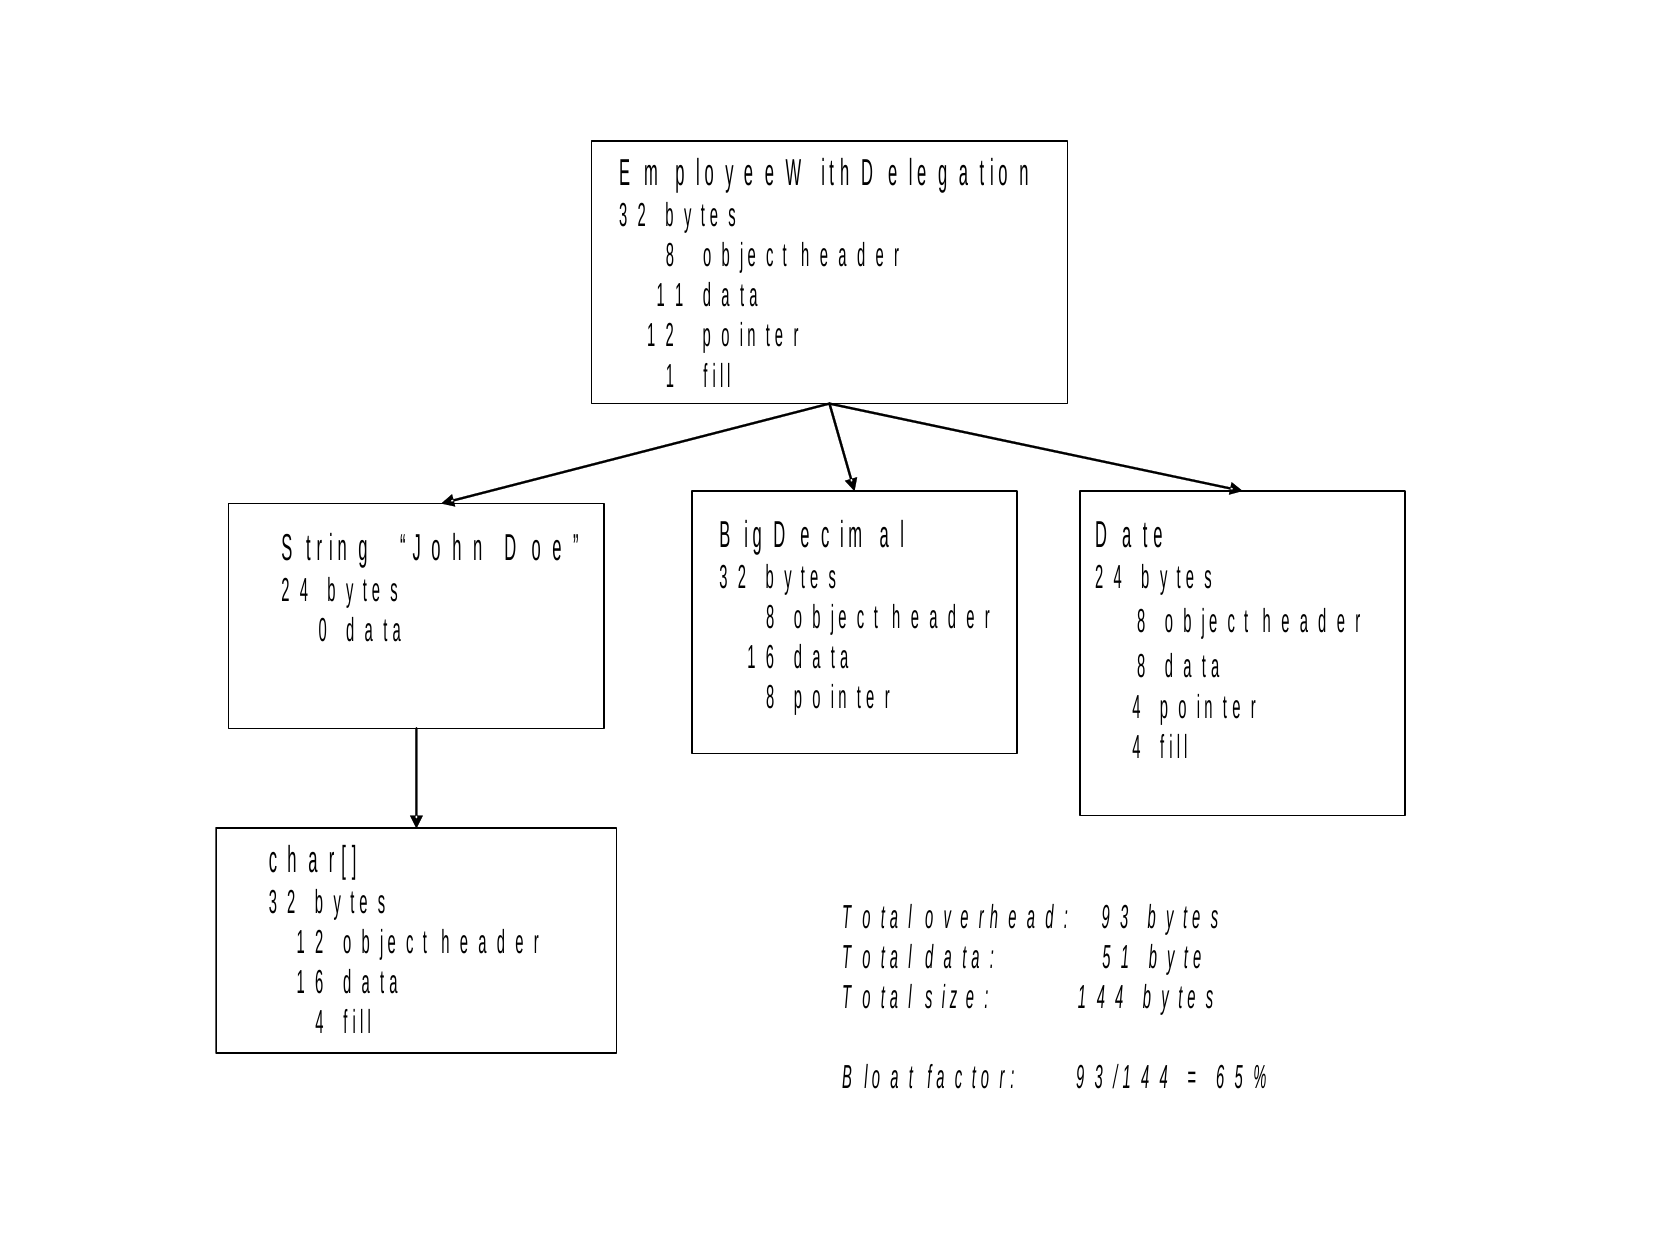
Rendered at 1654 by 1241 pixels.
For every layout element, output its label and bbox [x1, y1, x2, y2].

picture [215, 140, 1445, 1106]
